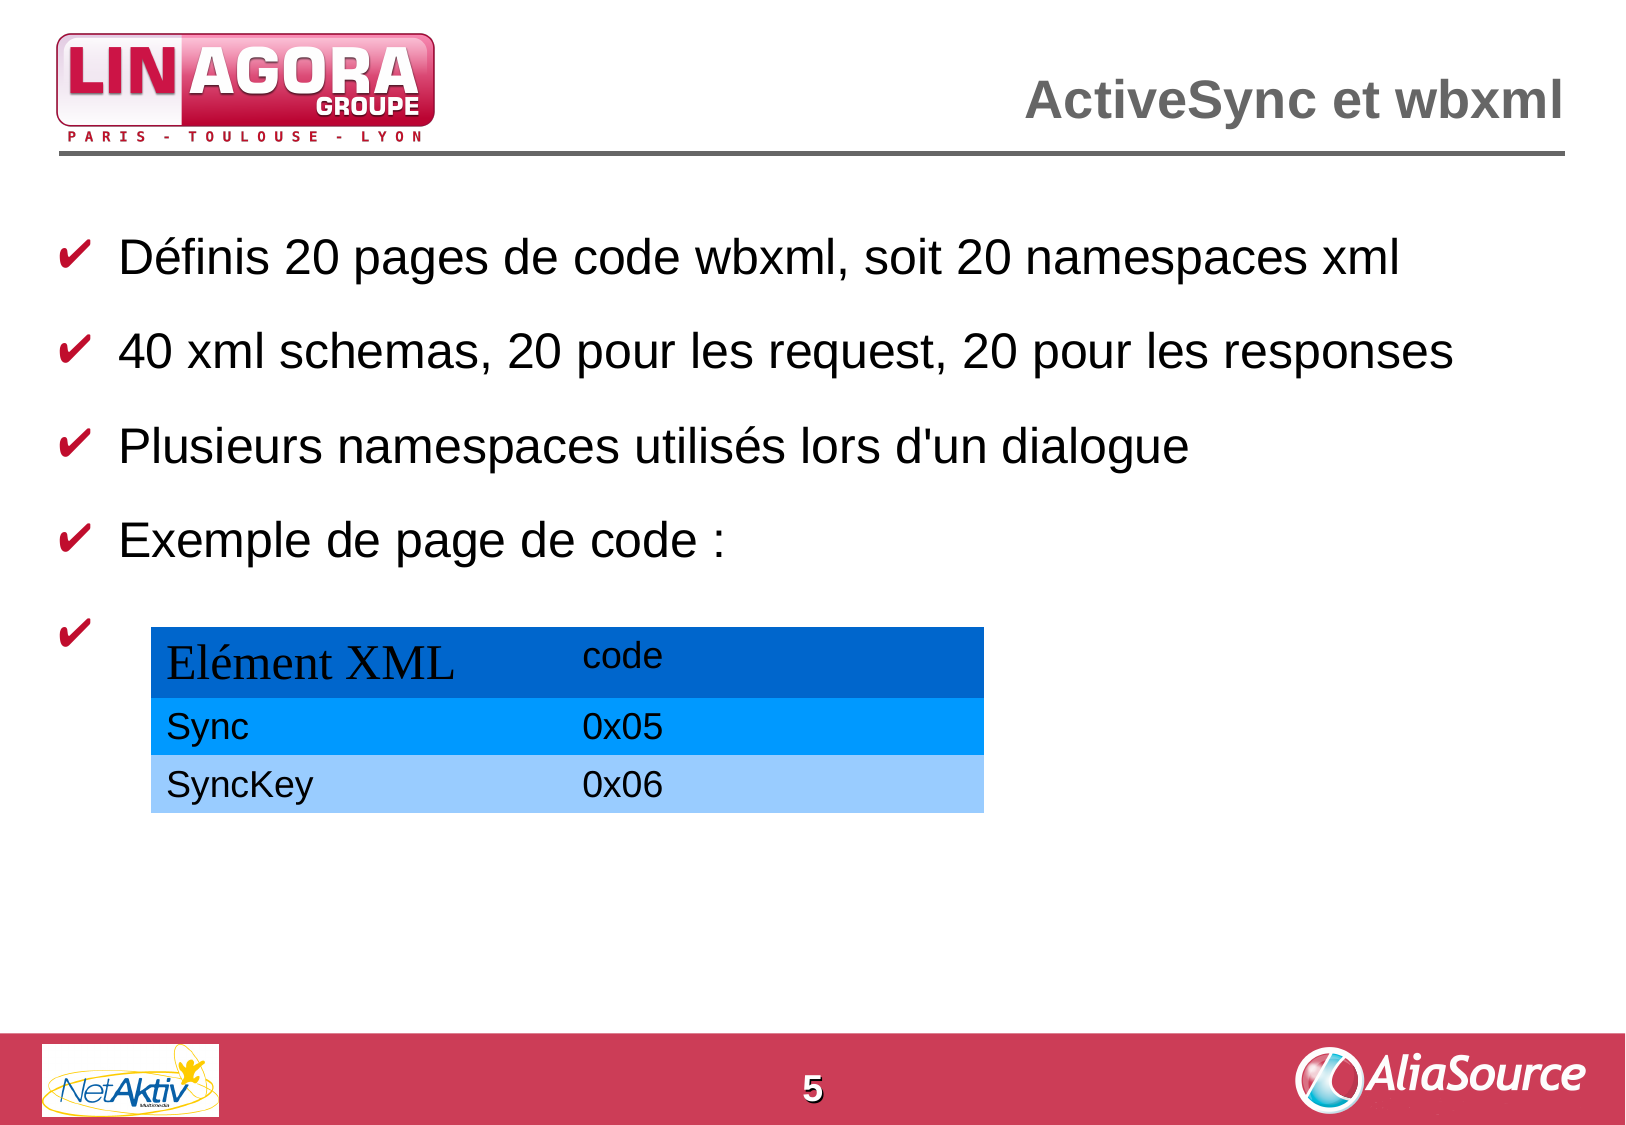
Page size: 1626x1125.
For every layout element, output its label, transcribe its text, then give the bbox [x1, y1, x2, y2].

picture [1293, 1045, 1589, 1121]
table_cell 0x05 [568, 698, 984, 755]
table_cell SyncKey [151, 755, 568, 813]
table_header Elément XML [151, 627, 568, 698]
picture [42, 1044, 219, 1117]
picture [53, 31, 438, 143]
table_cell 0x06 [568, 755, 984, 813]
title ActiveSync et wbxml [442, 66, 1565, 141]
list Définis 20 pages de code wbxml, soit 20 namespaces xml 40 xml schemas, 20 pour les request, 20 pour les responses Plusieurs namespaces utilisés lors d'un dialogue Exemple de page de code : [59, 236, 1570, 964]
table_header code [568, 627, 984, 698]
table_cell Sync [151, 698, 568, 755]
